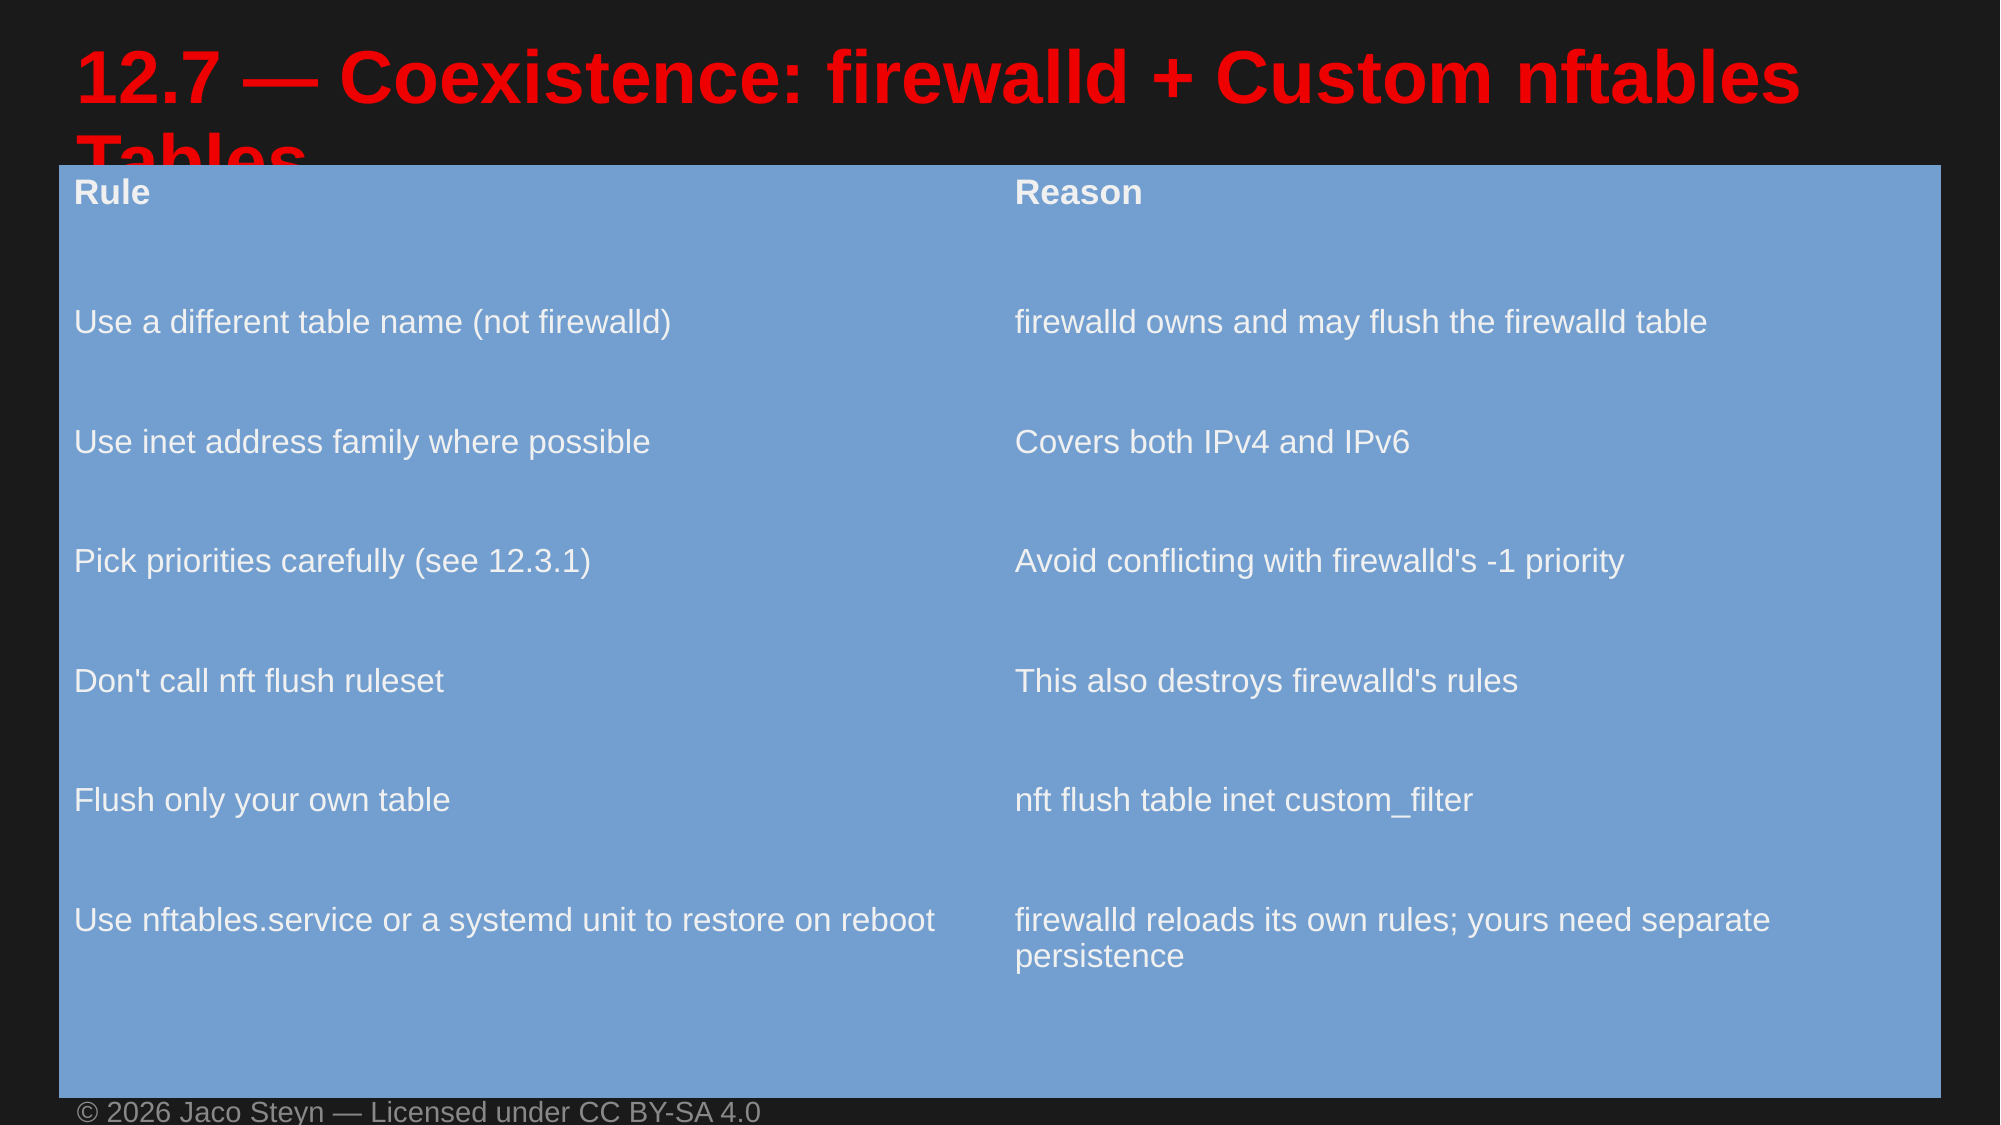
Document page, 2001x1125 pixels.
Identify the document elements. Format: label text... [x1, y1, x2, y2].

table_cell Avoid conflicting with firewalld's -1 priority [1000, 535, 1941, 655]
table_cell firewalld owns and may flush the firewalld table [1000, 296, 1941, 416]
table_cell Use inet address family where possible [59, 416, 1000, 535]
table_cell nft flush table inet custom_filter [1000, 774, 1941, 894]
table_header Rule [59, 165, 1000, 296]
table_cell Use a different table name (not firewalld) [59, 296, 1000, 416]
table_cell Don't call nft flush ruleset [59, 655, 1000, 774]
text_box © 2026 Jaco Steyn — Licensed under CC BY-SA 4.0 [59, 1083, 1942, 1120]
table_cell firewalld reloads its own rules; yours need separate persistence [1000, 894, 1941, 1083]
table_cell Use nftables.service or a systemd unit to restore on reboot [59, 894, 1000, 1083]
table_header Reason [1000, 165, 1941, 296]
table_cell This also destroys firewalld's rules [1000, 655, 1941, 774]
text_box 12.7 — Coexistence: firewalld + Custom nftables Tables [59, 23, 1942, 142]
table_cell Pick priorities carefully (see 12.3.1) [59, 535, 1000, 655]
table_cell Flush only your own table [59, 774, 1000, 894]
table_cell Covers both IPv4 and IPv6 [1000, 416, 1941, 535]
